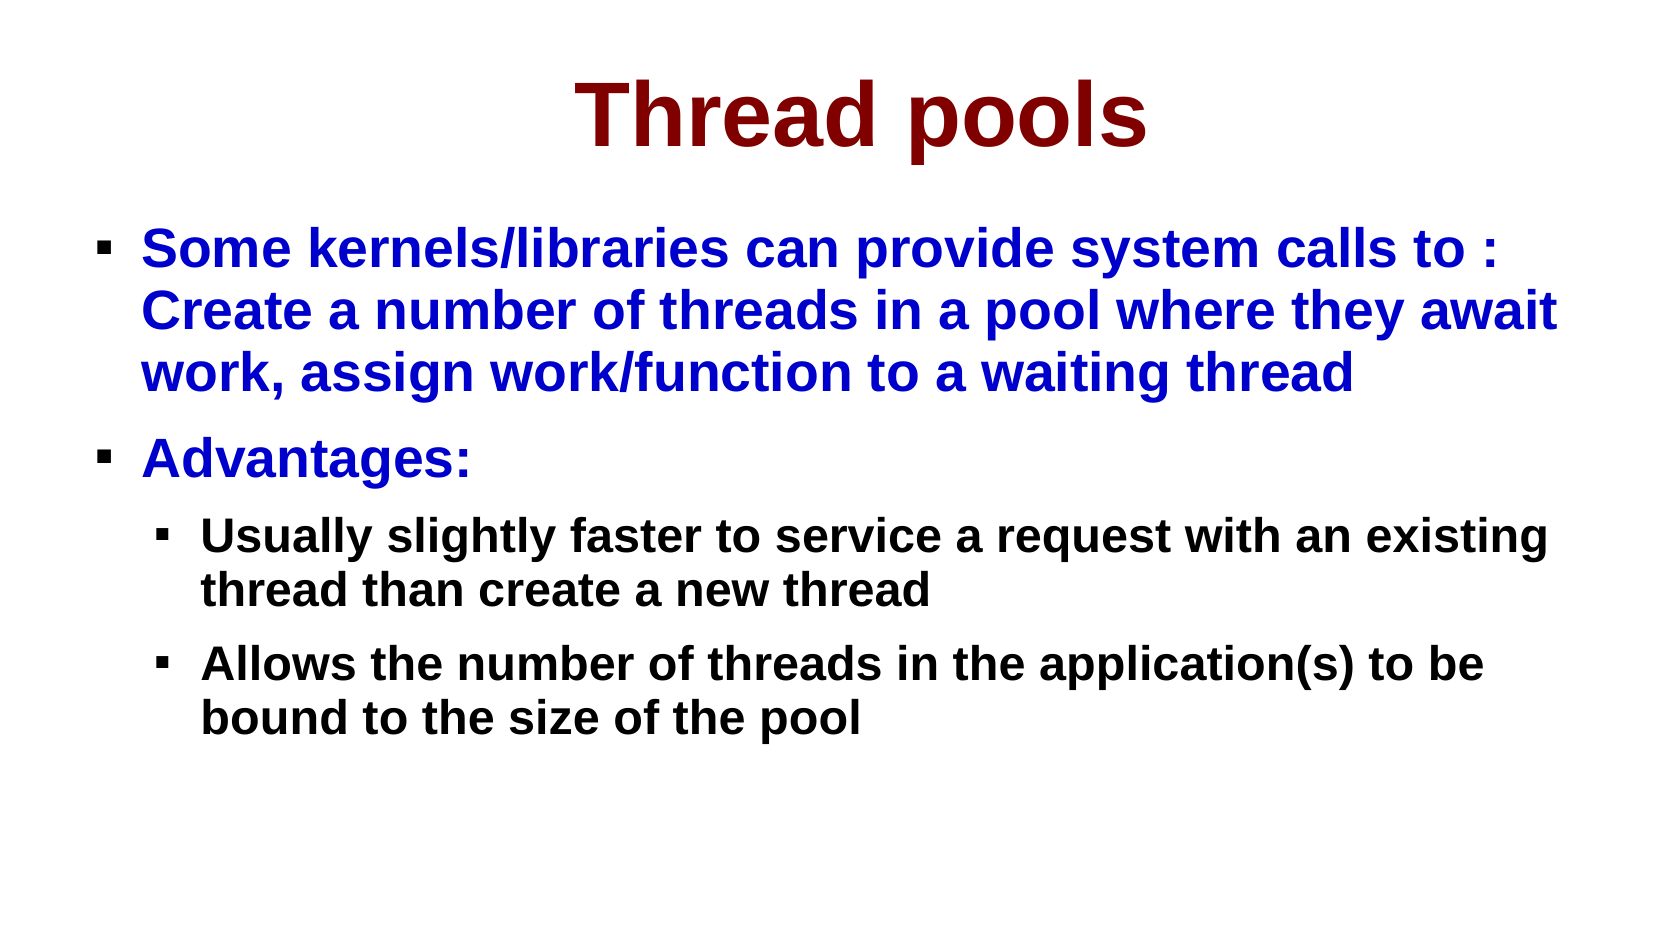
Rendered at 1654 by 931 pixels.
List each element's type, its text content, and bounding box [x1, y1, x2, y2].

list Some kernels/libraries can provide system calls to : Create a number of threads in a pool where they await work, assign work/function to a waiting thread Advantages: Usually slightly faster to service a request with an existing thread than create a new thread Allows the number of threads in the application(s) to be bound to the size of the pool [82, 217, 1571, 757]
title Thread pools [82, 37, 1571, 193]
